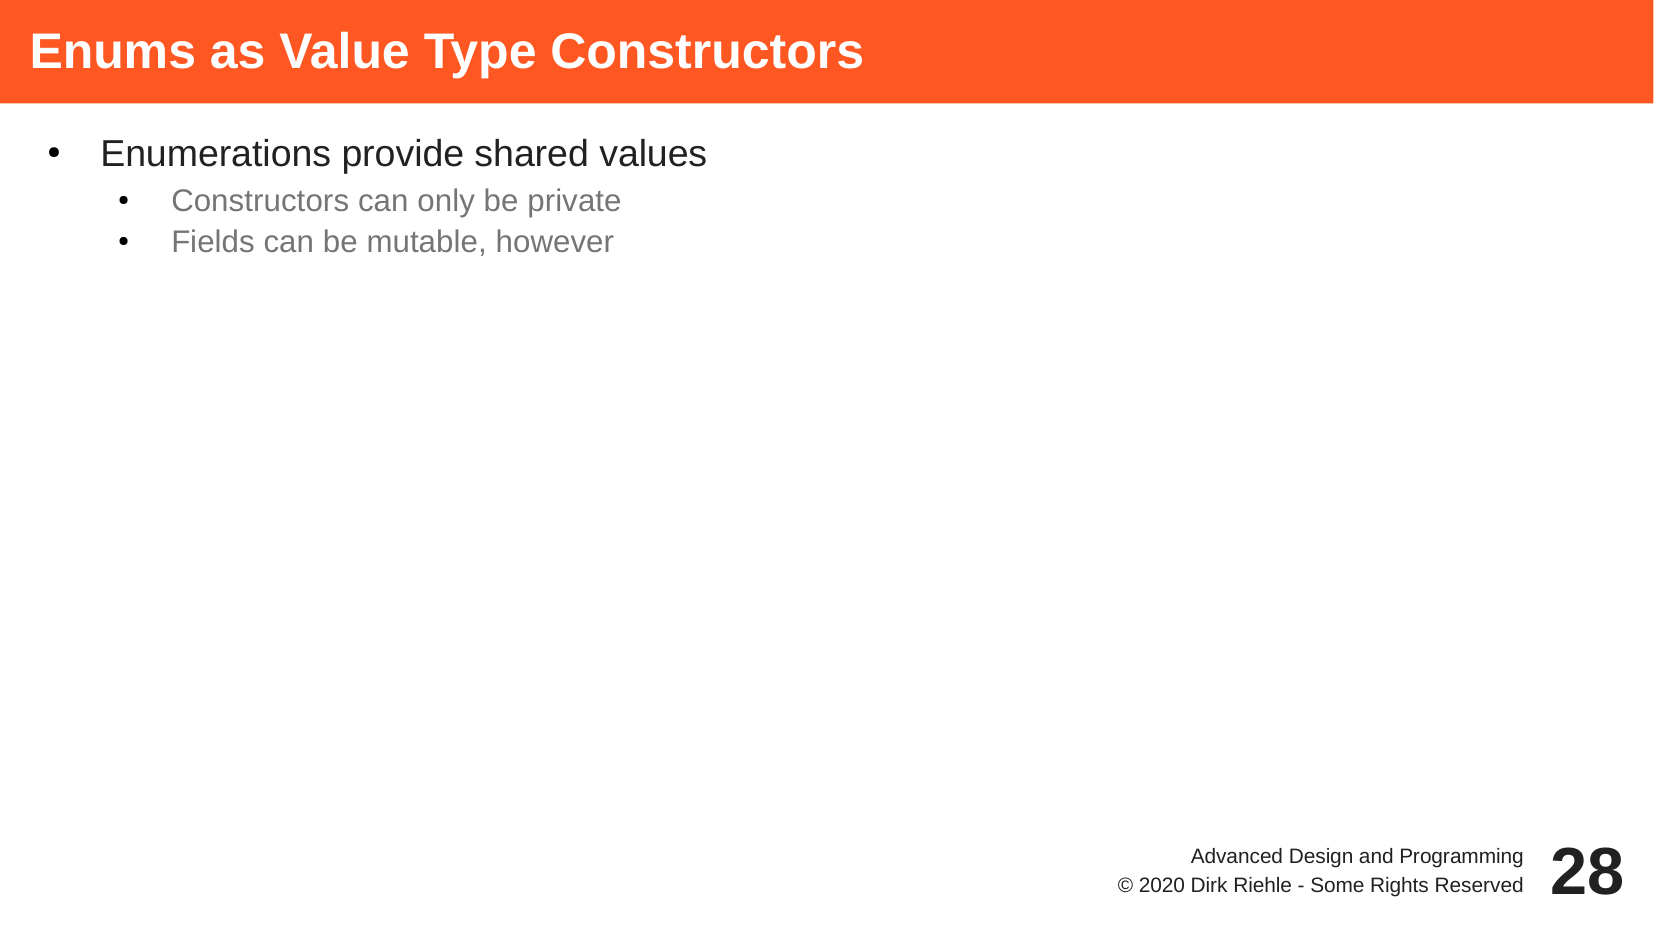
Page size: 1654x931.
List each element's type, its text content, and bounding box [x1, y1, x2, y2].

list Enumerations provide shared values Constructors can only be private Fields can be mutable, however [29, 132, 1625, 813]
title Enums as Value Type Constructors [0, 0, 1654, 104]
